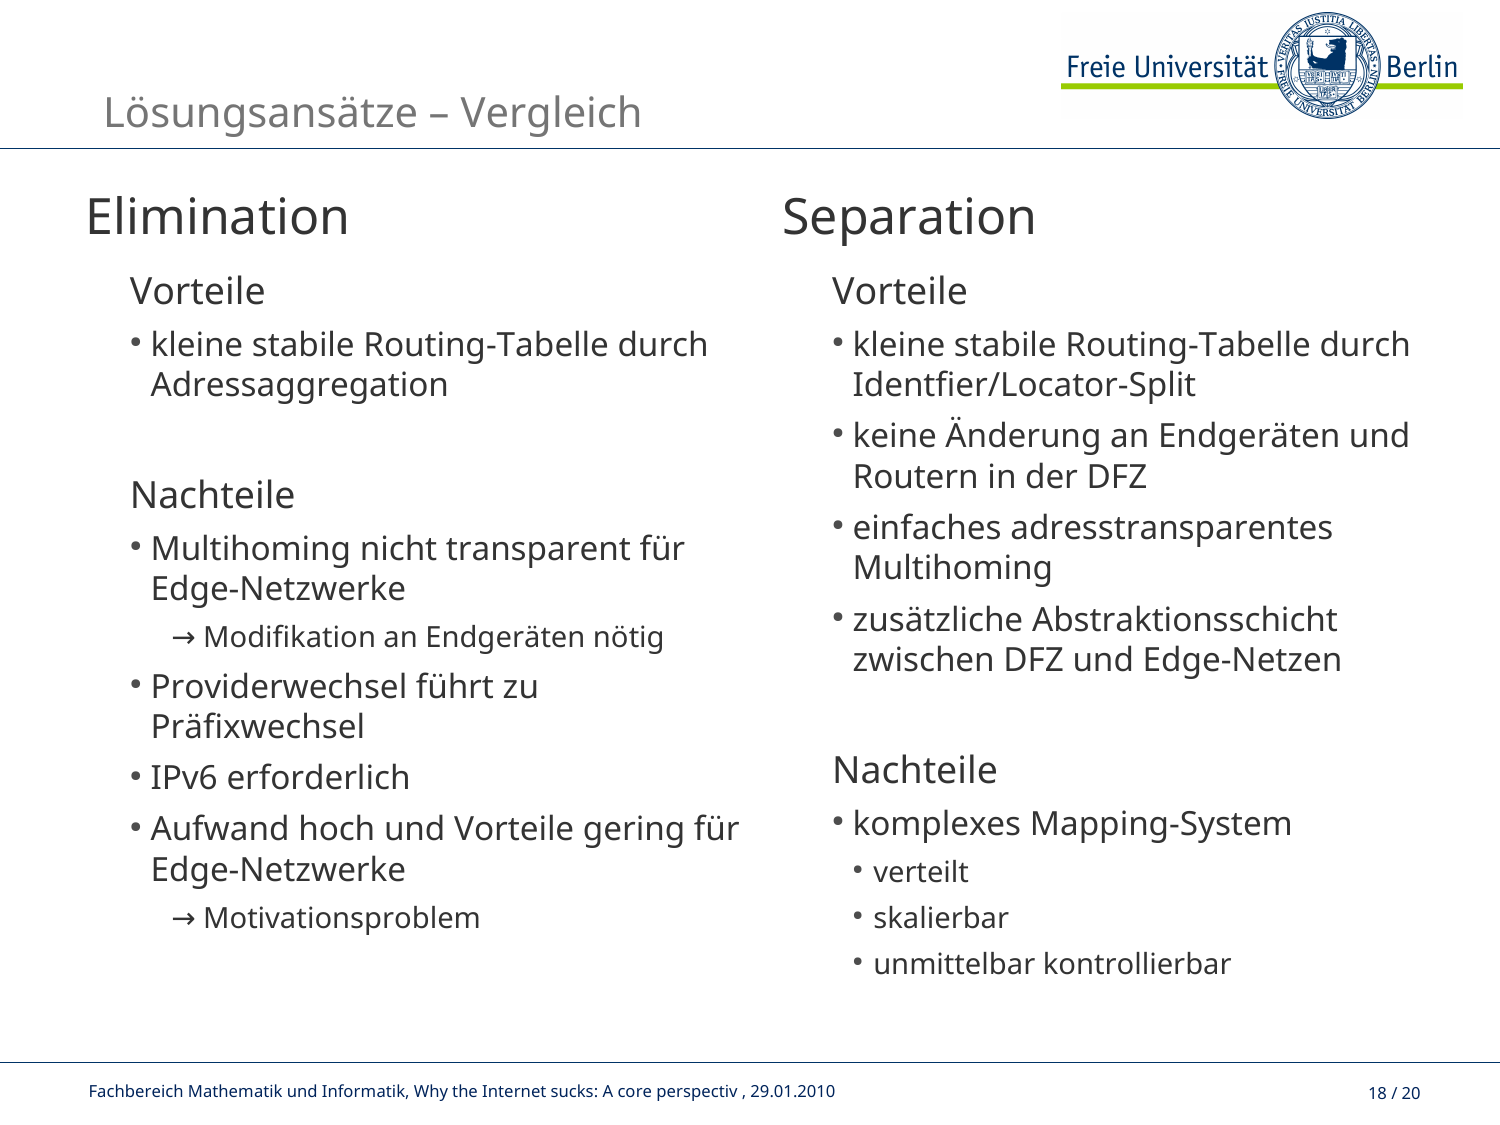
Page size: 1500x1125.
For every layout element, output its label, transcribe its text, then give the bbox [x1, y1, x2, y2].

picture [1061, 12, 1463, 119]
list Vorteile kleine stabile Routing-Tabelle durch Adressaggregation Nachteile Multihoming nicht transparent für Edge-Netzwerke → Modifikation an Endgeräten nötig Providerwechsel führt zu Präfixwechsel IPv6 erforderlich Aufwand hoch und Vorteile gering für Edge-Netzwerke → Motivationsproblem [88, 265, 758, 1038]
text_box Elimination [70, 177, 721, 252]
text_box Separation [767, 177, 1418, 252]
list Vorteile kleine stabile Routing-Tabelle durch Identfier/Locator-Split keine Änderung an Endgeräten und Routern in der DFZ einfaches adresstransparentes Multihoming zusätzliche Abstraktionsschicht zwischen DFZ und Edge-Netzen Nachteile komplexes Mapping-System verteilt skalierbar unmittelbar kontrollierbar [790, 265, 1460, 1038]
title Lösungsansätze – Vergleich [88, 79, 1275, 150]
